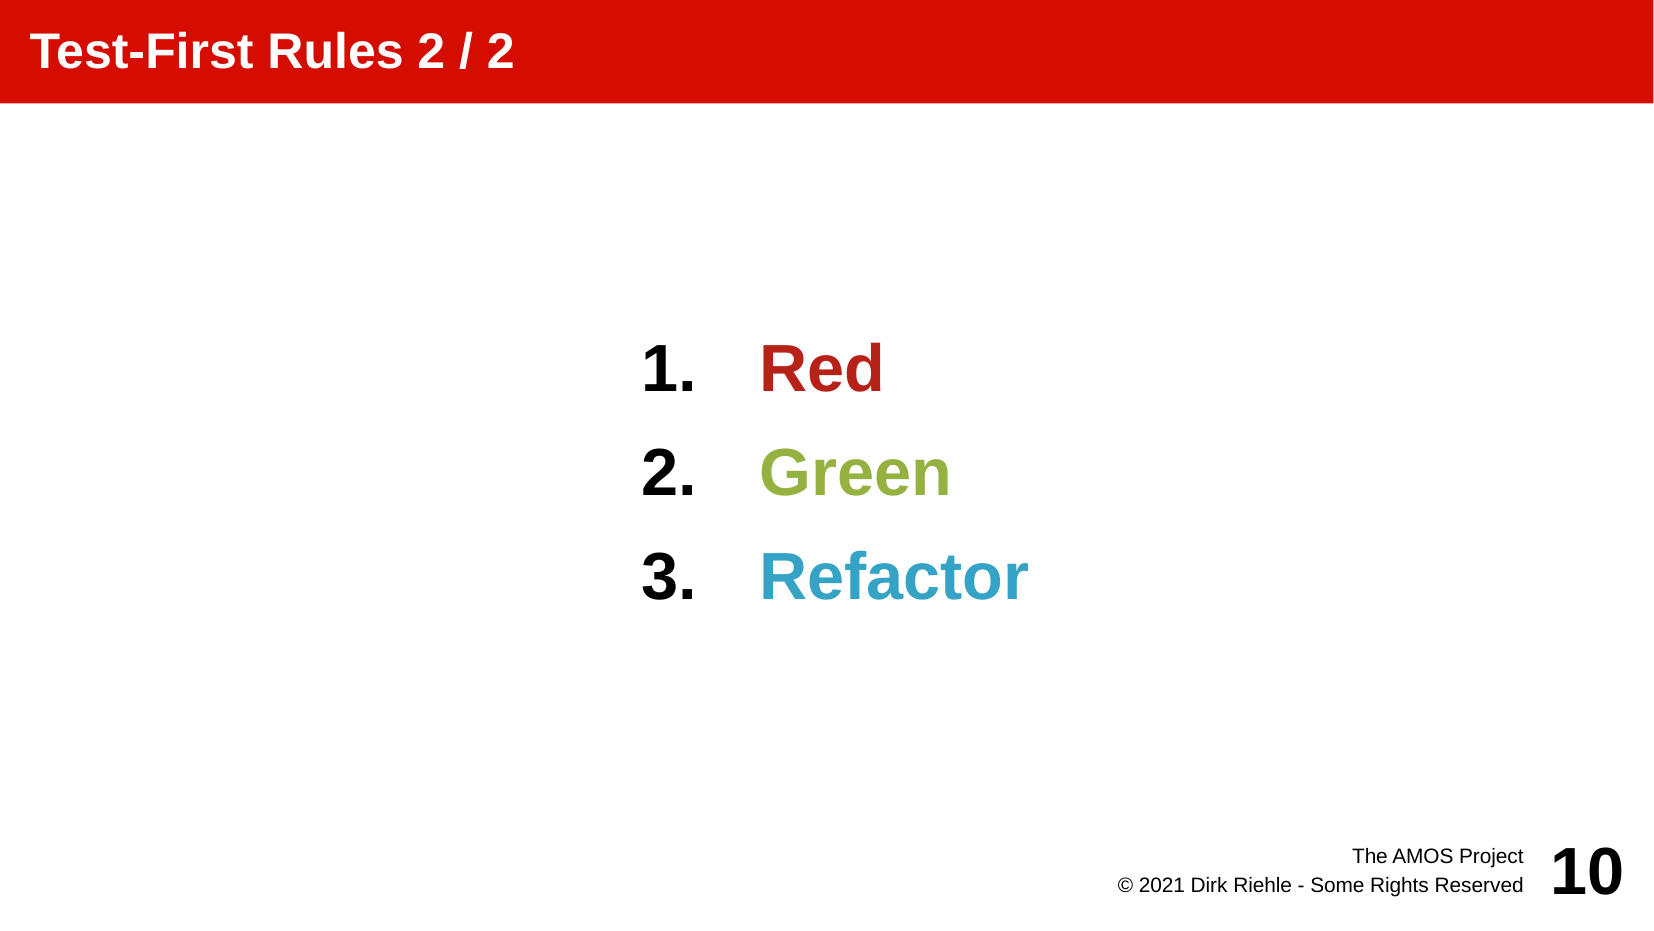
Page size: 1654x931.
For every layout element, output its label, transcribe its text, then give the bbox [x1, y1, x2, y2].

title Test-First Rules 2 / 2 [0, 0, 1654, 104]
subtitle Red Green Refactor [29, 132, 1625, 813]
